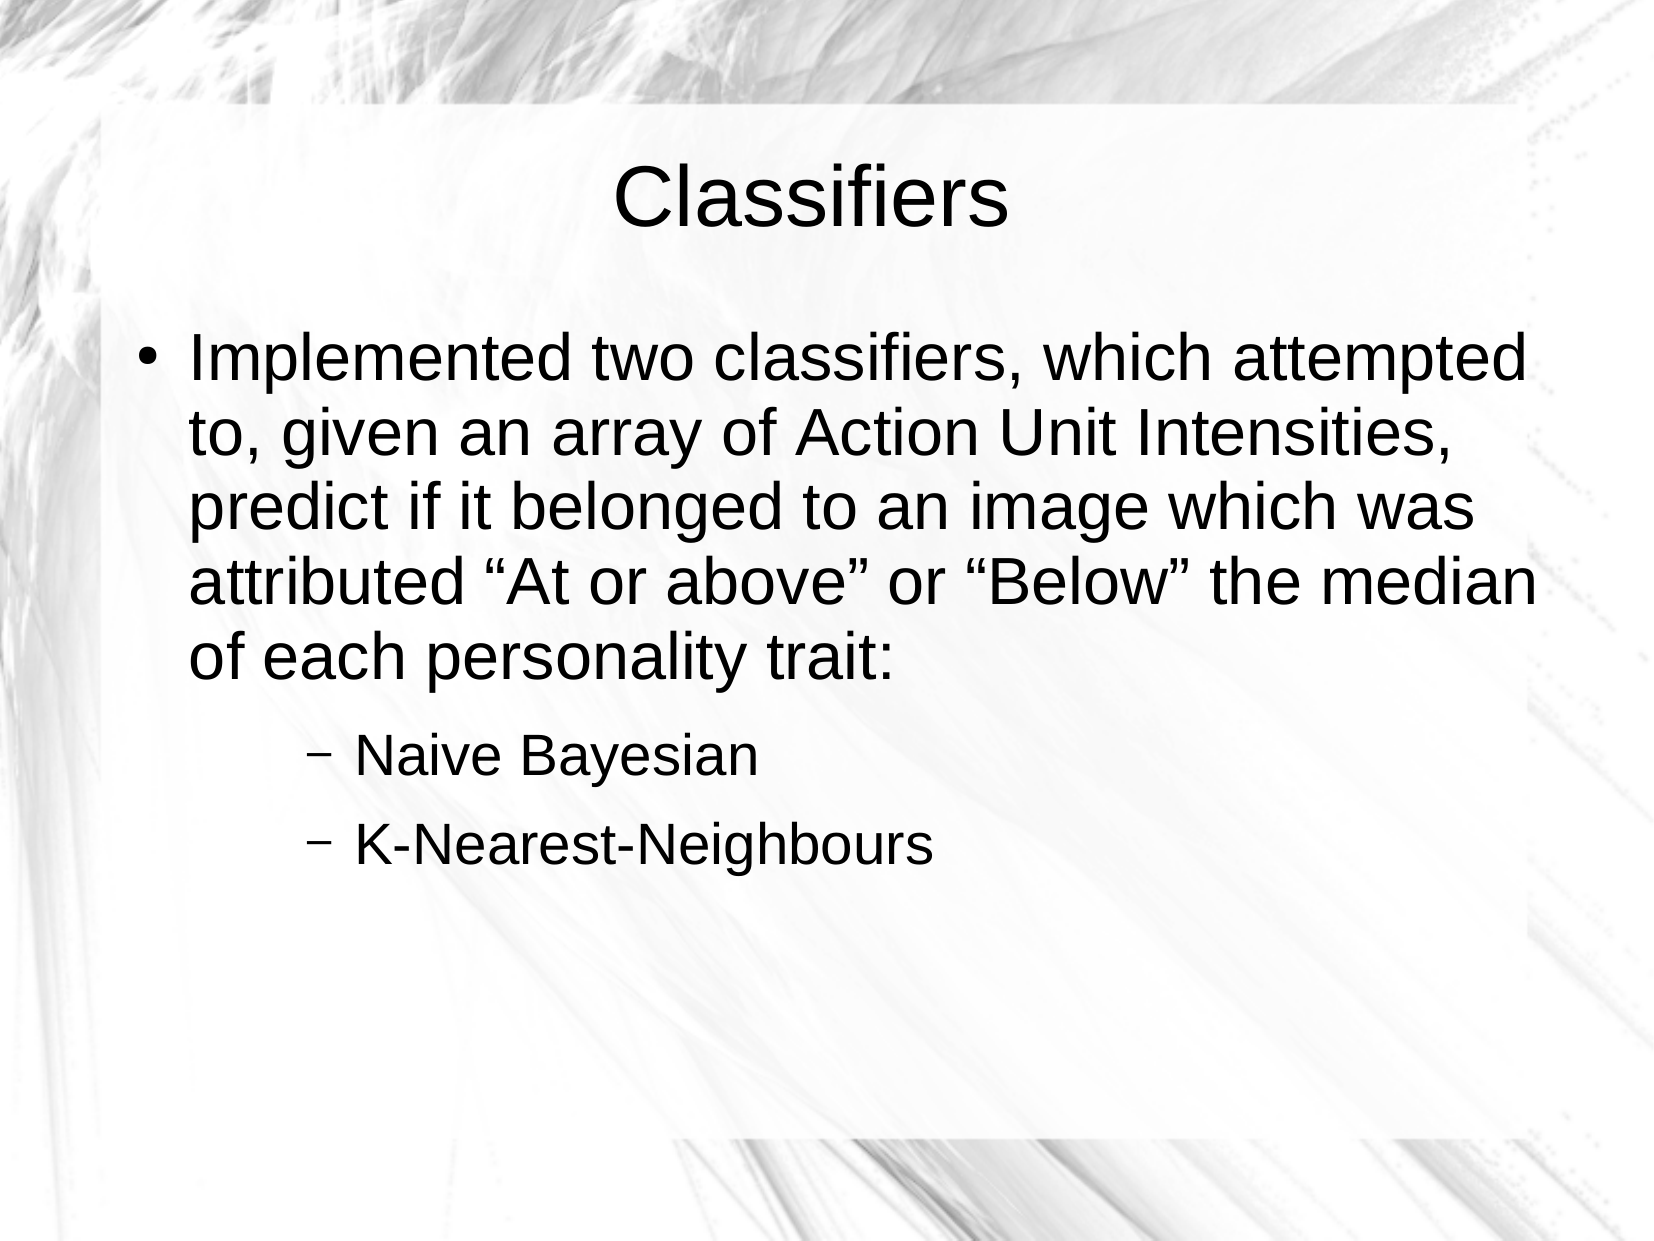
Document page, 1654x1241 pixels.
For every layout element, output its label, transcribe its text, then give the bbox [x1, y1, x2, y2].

title Classifiers [118, 112, 1506, 281]
list Implemented two classifiers, which attempted to, given an array of Action Unit Intensities, predict if it belonged to an image which was attributed “At or above” or “Below” the median of each personality trait: Naive Bayesian K-Nearest-Neighbours [118, 319, 1571, 945]
picture [0, 0, 1654, 1241]
